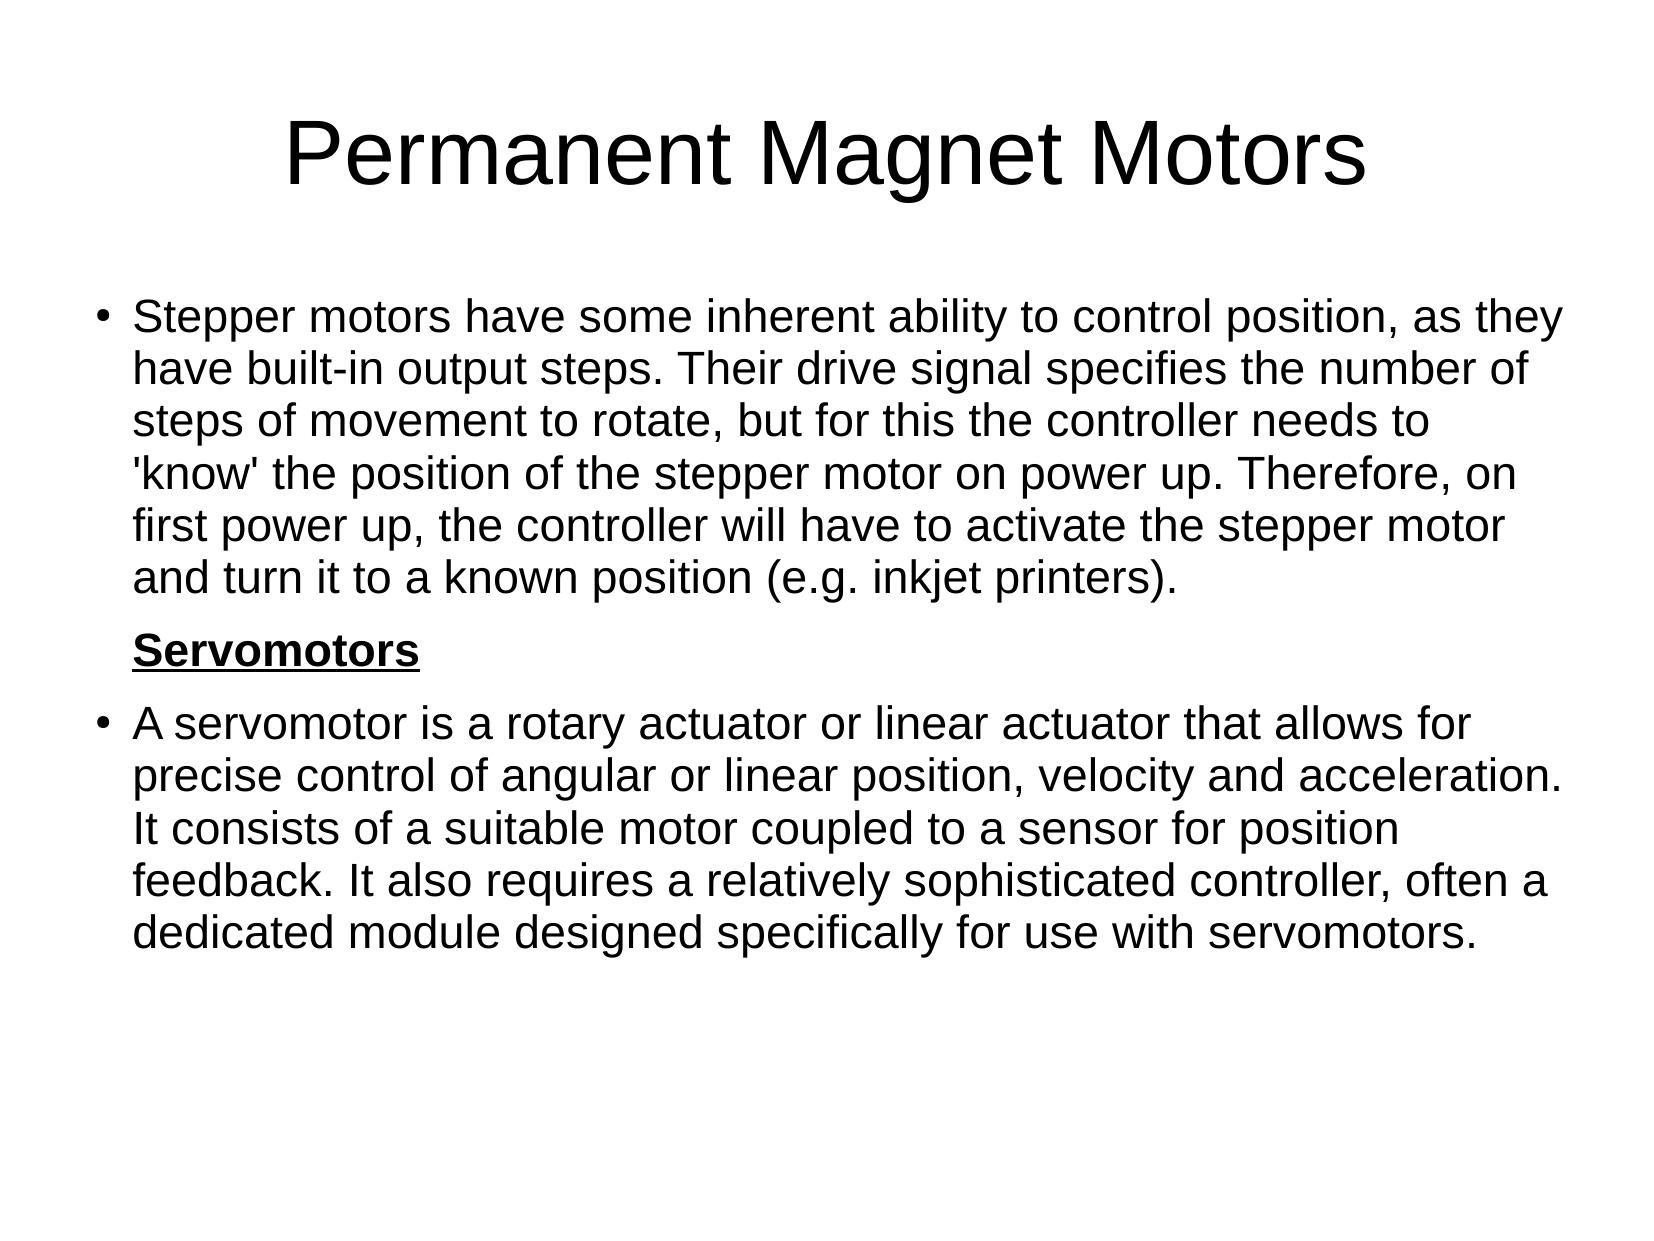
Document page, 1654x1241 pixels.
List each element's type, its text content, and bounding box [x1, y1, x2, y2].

title Permanent Magnet Motors [82, 49, 1571, 257]
list Stepper motors have some inherent ability to control position, as they have built-in output steps. Their drive signal specifies the number of steps of movement to rotate, but for this the controller needs to 'know' the position of the stepper motor on power up. Therefore, on first power up, the controller will have to activate the stepper motor and turn it to a known position (e.g. inkjet printers). Servomotors A servomotor is a rotary actuator or linear actuator that allows for precise control of angular or linear position, velocity and acceleration. It consists of a suitable motor coupled to a sensor for position feedback. It also requires a relatively sophisticated controller, often a dedicated module designed specifically for use with servomotors. [82, 290, 1571, 1010]
